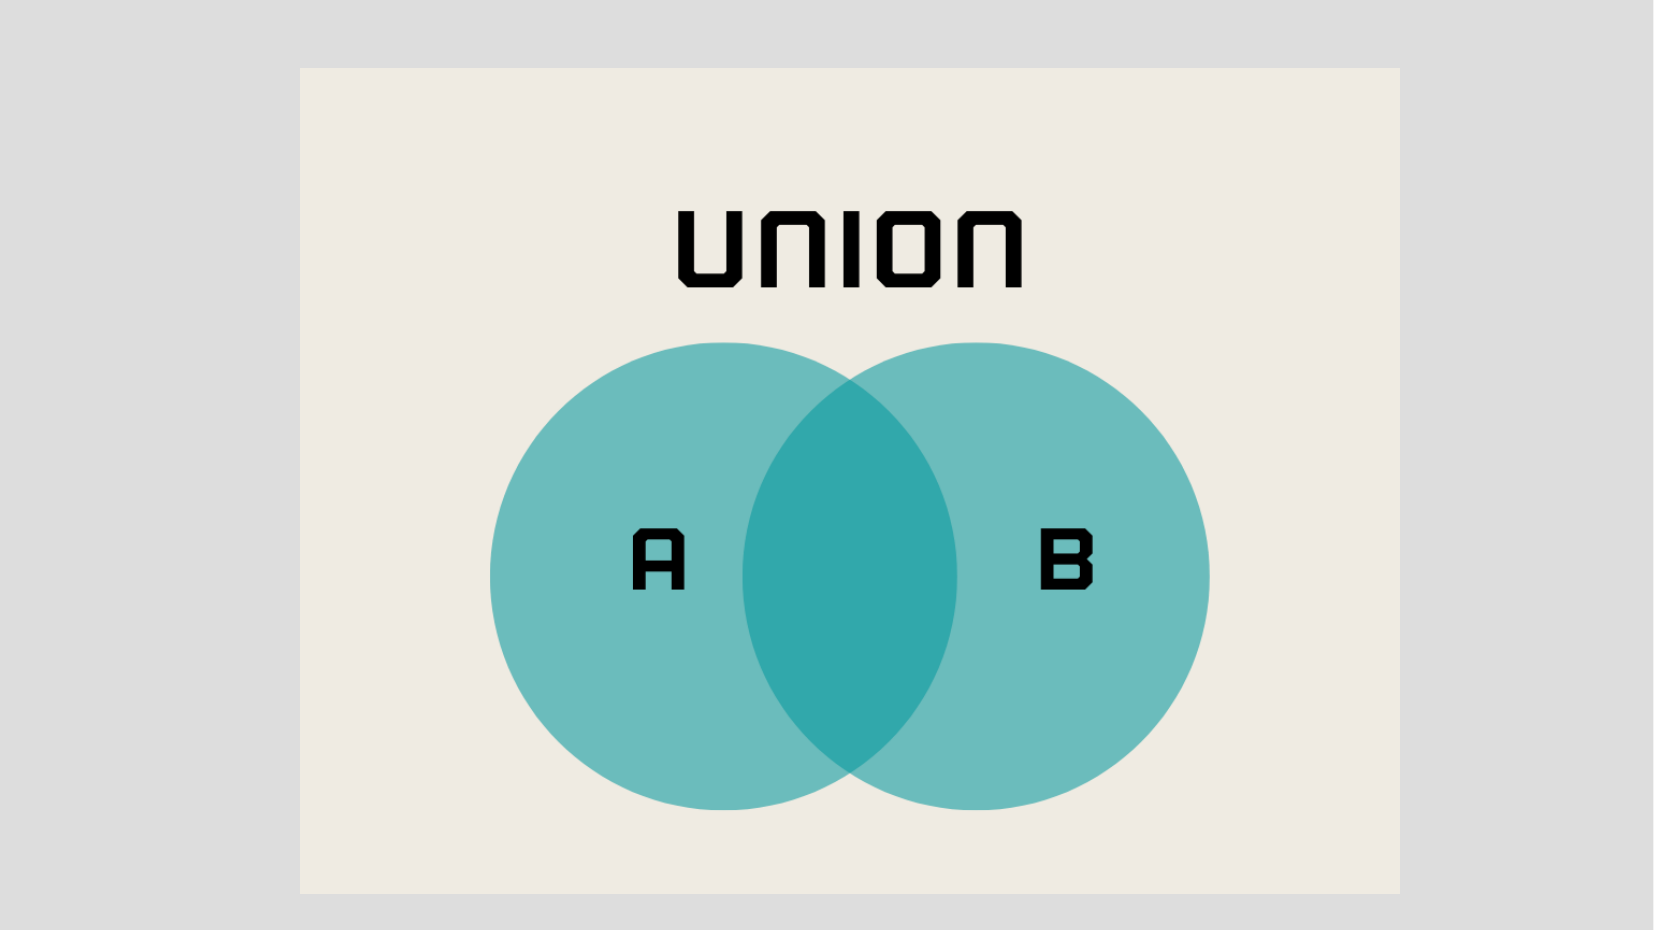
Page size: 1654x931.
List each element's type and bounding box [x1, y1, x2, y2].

picture [300, 68, 1400, 894]
